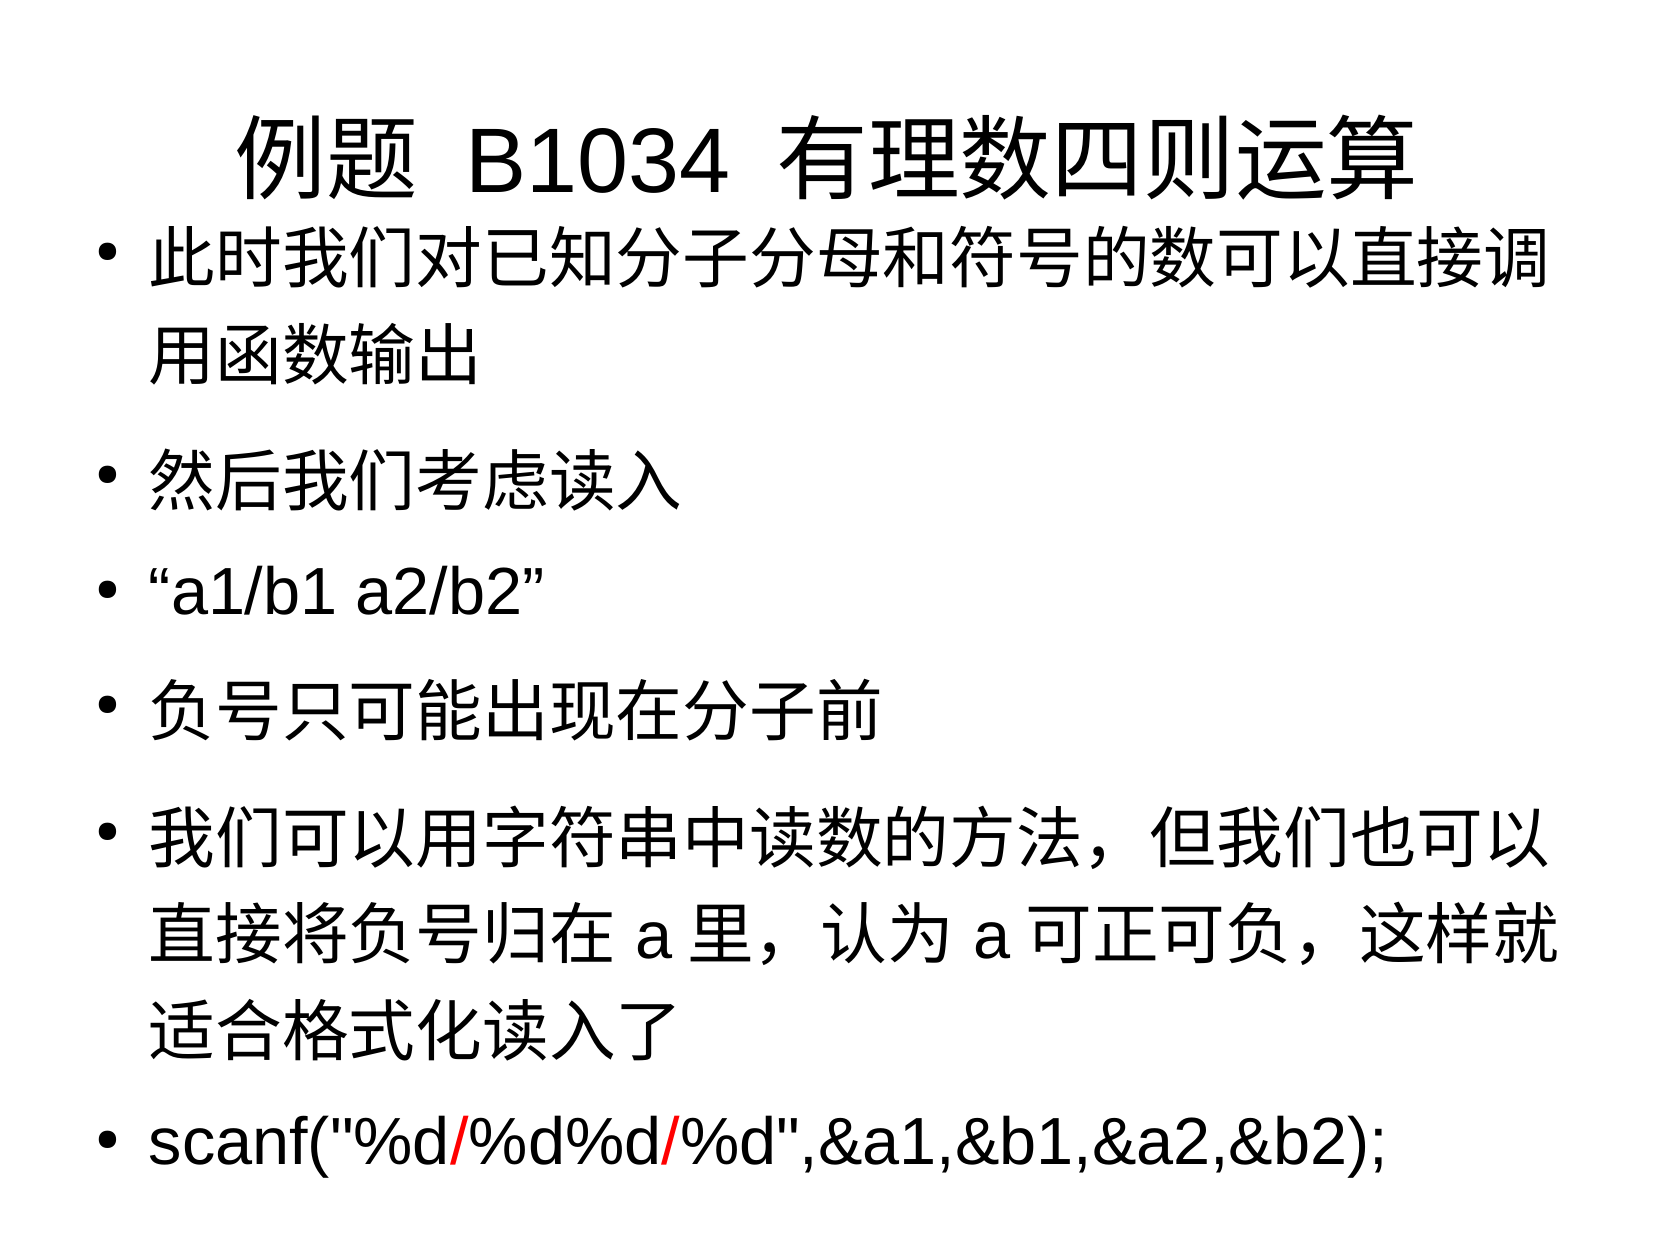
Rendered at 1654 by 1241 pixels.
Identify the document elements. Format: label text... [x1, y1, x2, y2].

list 此时我们对已知分子分母和符号的数可以直接调用函数输出 然后我们考虑读入 “a1/b1 a2/b2” 负号只可能出现在分子前 我们可以用字符串中读数的方法，但我们也可以直接将负号归在a里，认为a可正可负，这样就适合格式化读入了 scanf("%d/%d%d/%d",&a1,&b1,&a2,&b2); [77, 204, 1566, 1241]
title 例题 B1034 有理数四则运算 [82, 49, 1571, 257]
